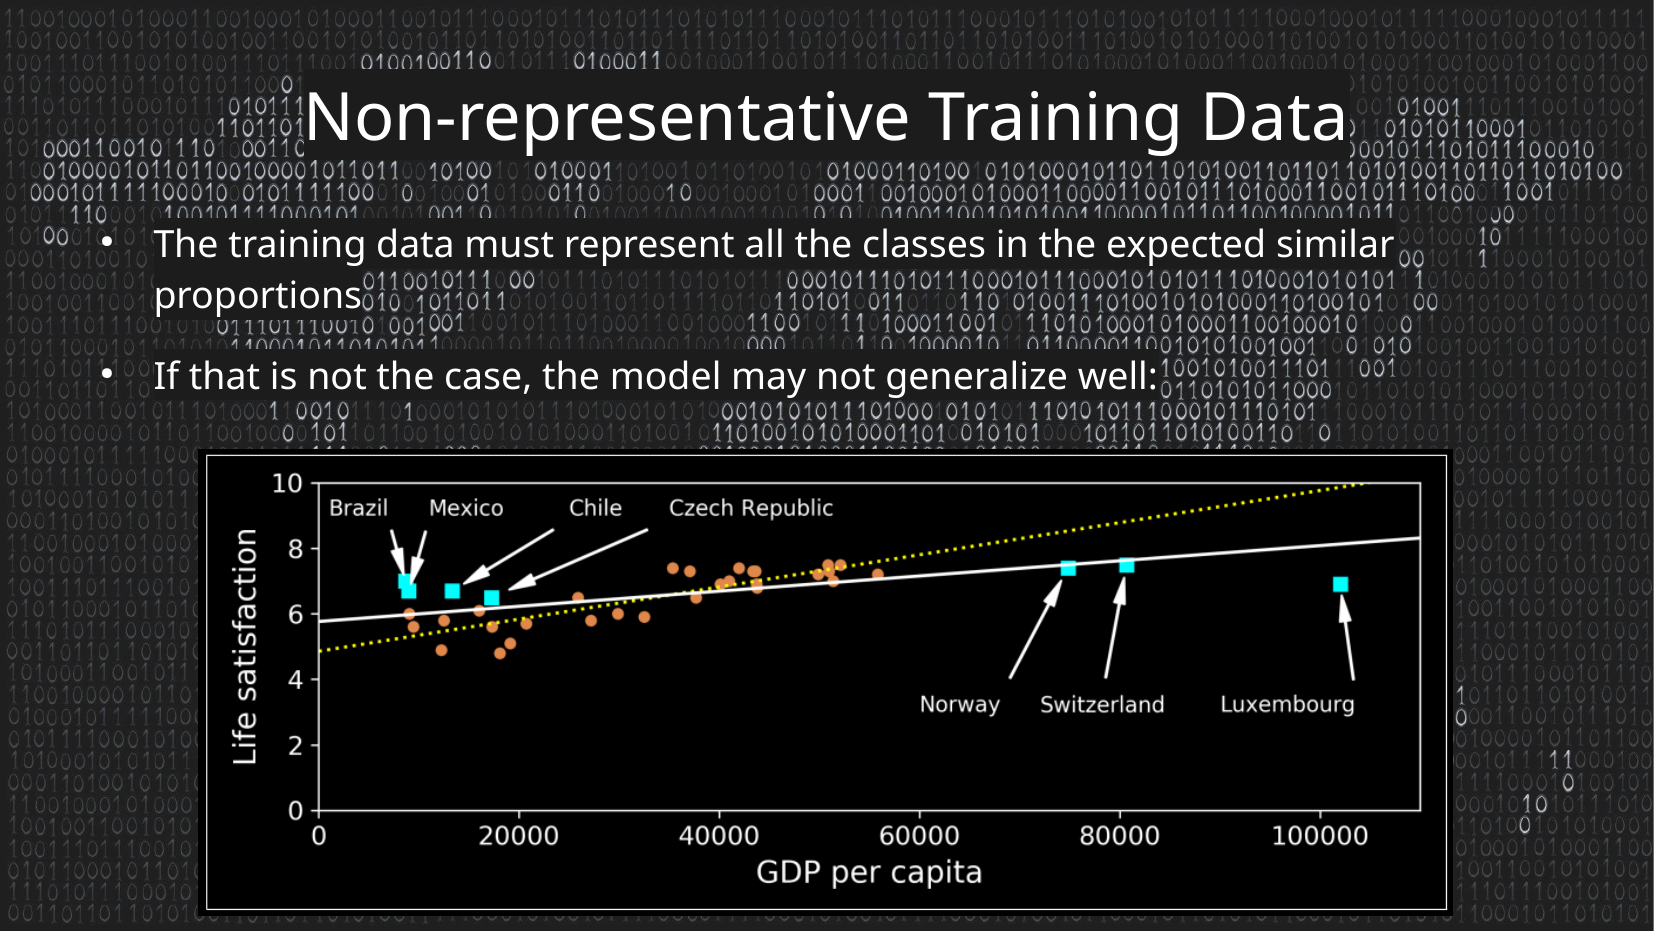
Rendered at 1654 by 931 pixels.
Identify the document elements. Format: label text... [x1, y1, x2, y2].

picture [0, 0, 1654, 931]
title Non-representative Training Data [82, 31, 1571, 198]
list The training data must represent all the classes in the expected similar proportions If that is not the case, the model may not generalize well: [82, 217, 1571, 758]
